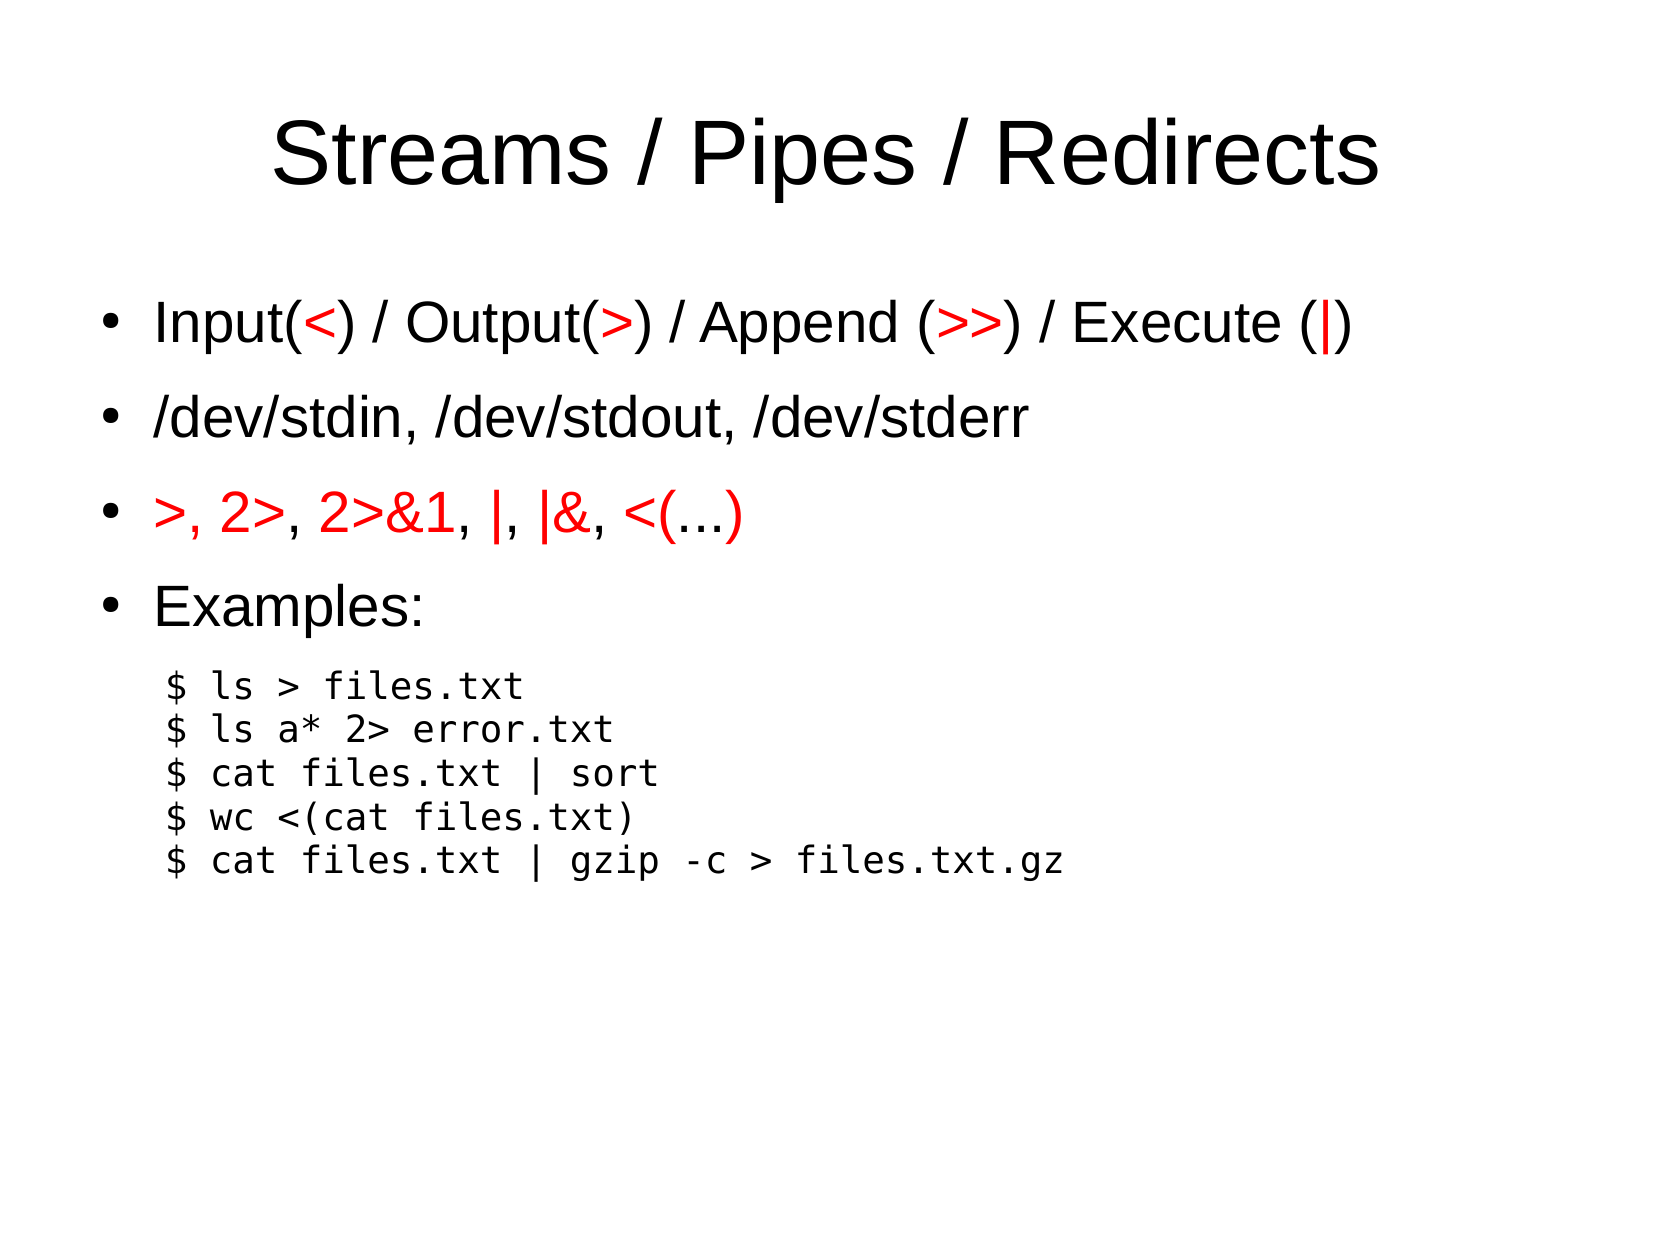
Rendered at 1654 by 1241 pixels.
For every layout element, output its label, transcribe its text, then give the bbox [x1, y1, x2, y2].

title Streams / Pipes / Redirects [82, 49, 1571, 257]
text_box $ ls > files.txt $ ls a* 2> error.txt $ cat files.txt | sort $ wc <(cat files.txt) $ cat files.txt | gzip -c > files.txt.gz [150, 657, 1520, 890]
list Input(<) / Output(>) / Append (>>) / Execute (|) /dev/stdin, /dev/stdout, /dev/stderr >, 2>, 2>&1, |, |&, <(...) Examples: [82, 290, 1538, 1010]
